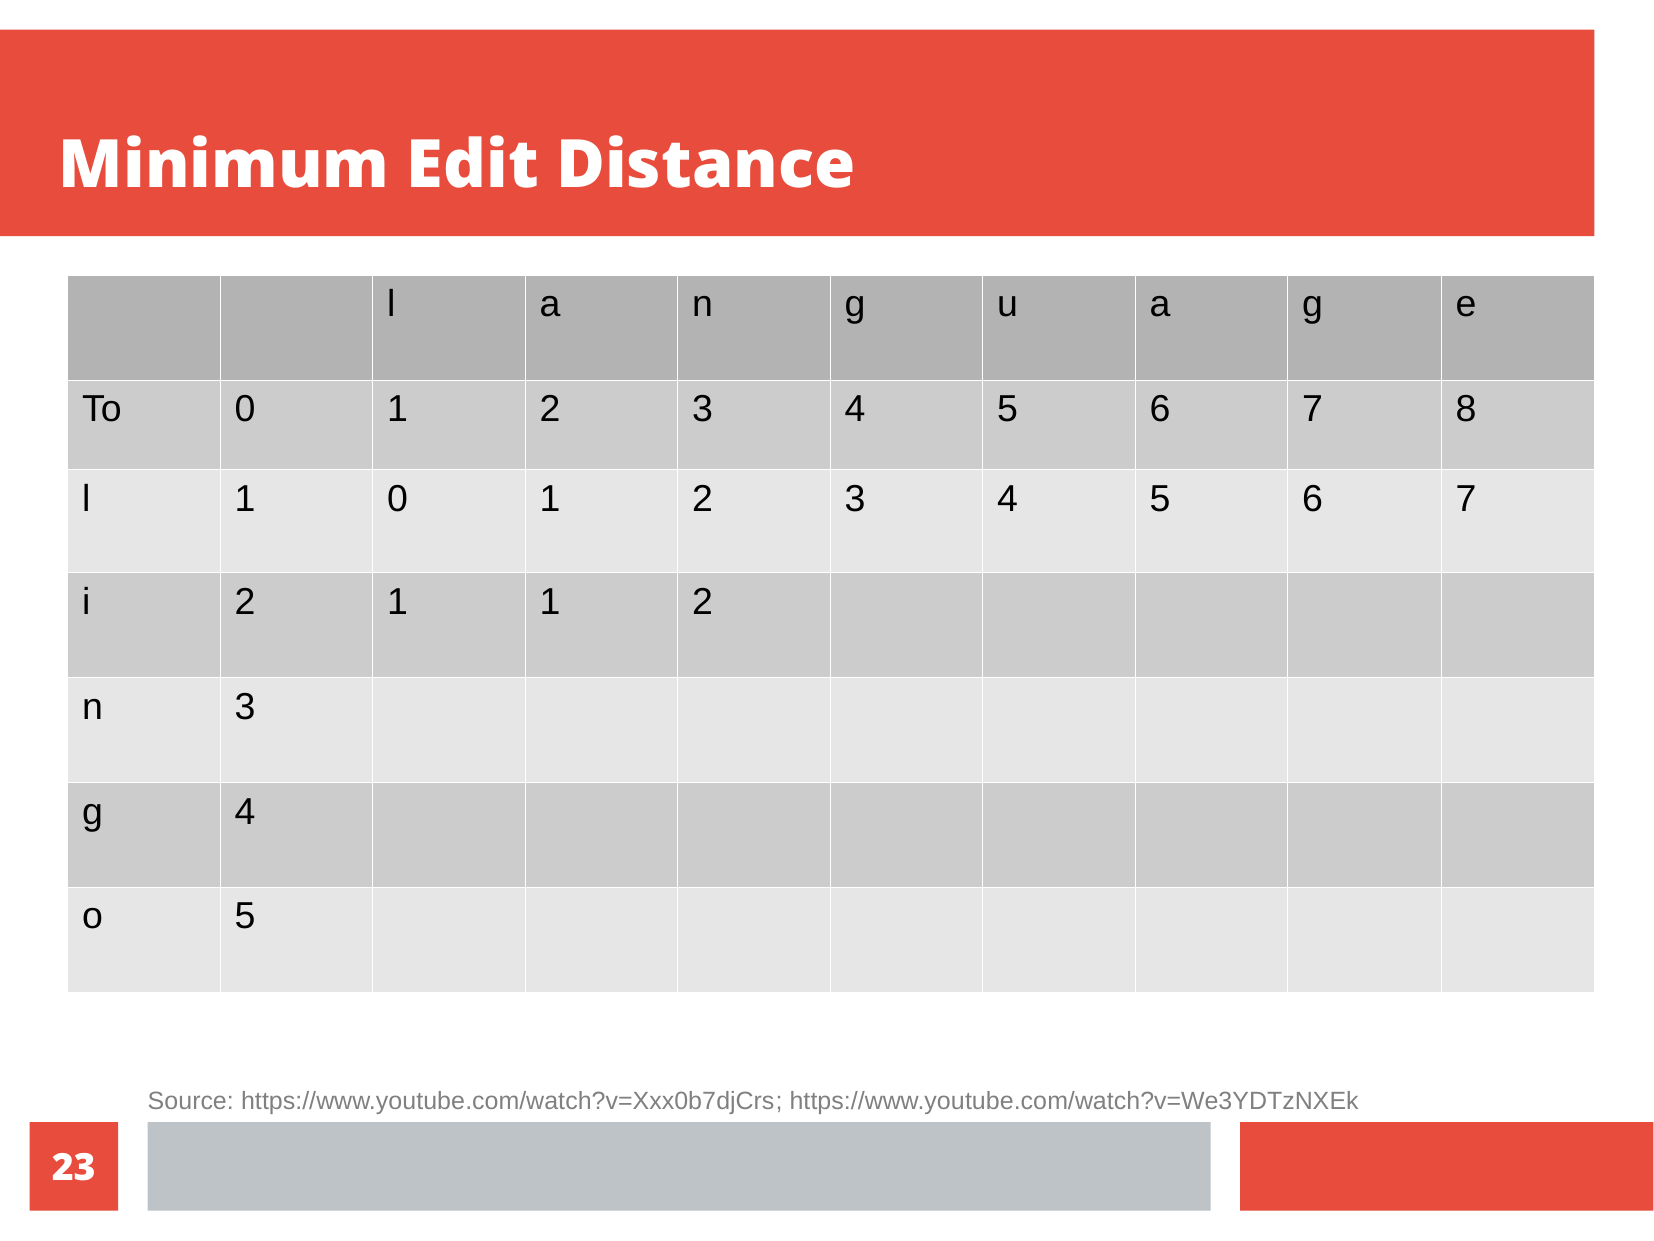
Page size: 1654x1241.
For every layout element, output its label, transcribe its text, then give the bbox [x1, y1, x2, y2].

table_header u [983, 276, 1135, 380]
table_cell 7 [1442, 470, 1594, 572]
table_cell [678, 678, 830, 782]
table_cell [373, 678, 525, 782]
table_header g [1288, 276, 1441, 380]
table_cell 1 [373, 573, 525, 677]
table_cell 8 [1442, 381, 1594, 469]
table_cell [831, 783, 982, 887]
table_cell [1442, 678, 1594, 782]
table_header n [678, 276, 830, 380]
table_cell [1288, 573, 1441, 677]
table_cell [526, 888, 677, 992]
table_cell [983, 783, 1135, 887]
table_cell 0 [221, 381, 372, 469]
table_header [68, 276, 220, 380]
table_cell 6 [1288, 470, 1441, 572]
table_cell [1136, 783, 1287, 887]
table_cell o [68, 888, 220, 992]
table_cell 1 [526, 573, 677, 677]
table_header [221, 276, 372, 380]
table_cell 4 [221, 783, 372, 887]
table_header e [1442, 276, 1594, 380]
table_cell 2 [678, 573, 830, 677]
table_cell [678, 783, 830, 887]
table_cell [1442, 888, 1594, 992]
table_cell 5 [221, 888, 372, 992]
table_header a [1136, 276, 1287, 380]
table_cell 2 [526, 381, 677, 469]
title Minimum Edit Distance [59, 59, 1595, 207]
table_cell 3 [831, 470, 982, 572]
table_cell [1442, 573, 1594, 677]
table_cell [1288, 783, 1441, 887]
table_cell 0 [373, 470, 525, 572]
table_cell [983, 573, 1135, 677]
table_header a [526, 276, 677, 380]
table_cell To [68, 381, 220, 469]
table_cell n [68, 678, 220, 782]
table_cell [373, 888, 525, 992]
table_cell 1 [221, 470, 372, 572]
table_cell 5 [1136, 470, 1287, 572]
table_cell i [68, 573, 220, 677]
table_header l [373, 276, 525, 380]
table_cell [983, 888, 1135, 992]
table_cell 2 [678, 470, 830, 572]
table_cell [1288, 678, 1441, 782]
table_cell [526, 678, 677, 782]
list Source: https://www.youtube.com/watch?v=Xxx0b7djCrs; https://www.youtube.com/watch?v=We3YDTzNXEk [112, 1086, 1619, 1128]
table_cell [831, 888, 982, 992]
table_cell 2 [221, 573, 372, 677]
table_cell 3 [678, 381, 830, 469]
table_cell [1136, 888, 1287, 992]
table_cell [831, 678, 982, 782]
table_cell [526, 783, 677, 887]
table_cell [1136, 573, 1287, 677]
table_cell [983, 678, 1135, 782]
table_cell 5 [983, 381, 1135, 469]
table_cell [1136, 678, 1287, 782]
table_cell [373, 783, 525, 887]
table_cell 7 [1288, 381, 1441, 469]
table_cell [1288, 888, 1441, 992]
table_cell g [68, 783, 220, 887]
table_cell 4 [983, 470, 1135, 572]
table_cell [1442, 783, 1594, 887]
table_cell 4 [831, 381, 982, 469]
table_cell 1 [526, 470, 677, 572]
table_cell [678, 888, 830, 992]
table_cell 1 [373, 381, 525, 469]
table_header g [831, 276, 982, 380]
table_cell 6 [1136, 381, 1287, 469]
table_cell 3 [221, 678, 372, 782]
table_cell l [68, 470, 220, 572]
table_cell [831, 573, 982, 677]
